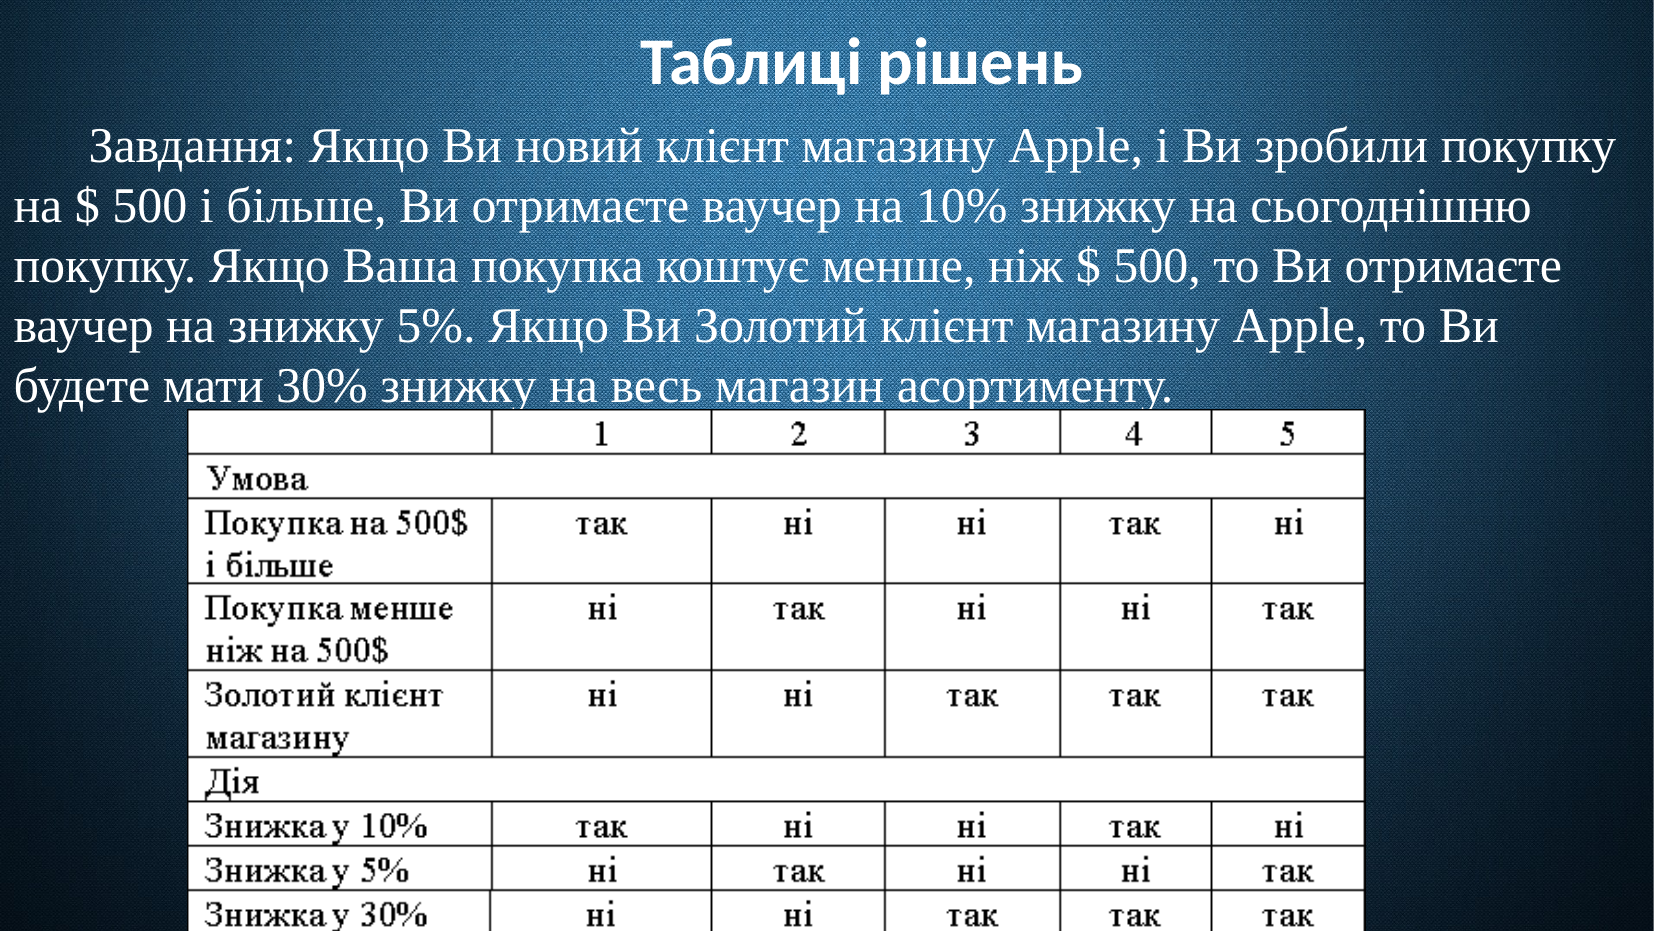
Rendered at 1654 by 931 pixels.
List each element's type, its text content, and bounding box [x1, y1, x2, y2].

text_box Завдання: Якщо Ви новий клієнт магазину Apple, і Ви зробили покупку на $ 500 і більше, Ви отримаєте ваучер на 10% знижку на сьогоднішню покупку. Якщо Ваша покупка коштує менше, ніж $ 500, то Ви отримаєте ваучер на знижку 5%. Якщо Ви Золотий клієнт магазину Apple, то Ви будете мати 30% знижку на весь магазин асортименту. [0, 104, 1640, 420]
text_box Таблиці рішень [494, 10, 1231, 104]
picture [0, 0, 1654, 931]
